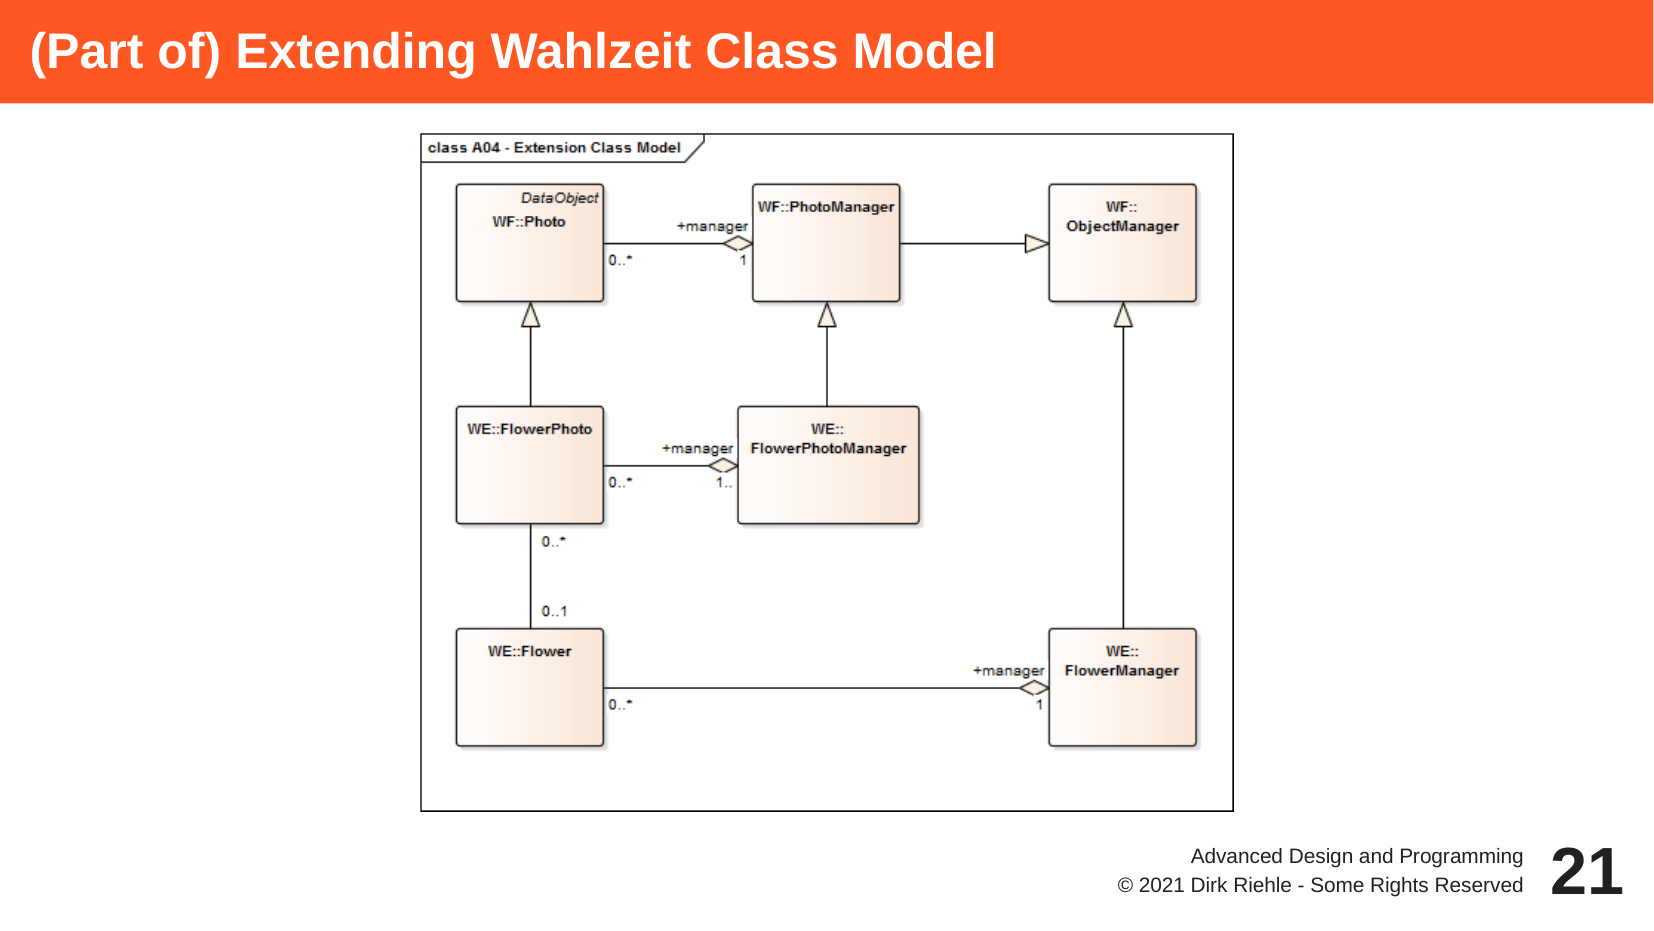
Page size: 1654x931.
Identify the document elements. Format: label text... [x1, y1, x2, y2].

title (Part of) Extending Wahlzeit Class Model [0, 0, 1654, 104]
picture [419, 132, 1234, 813]
